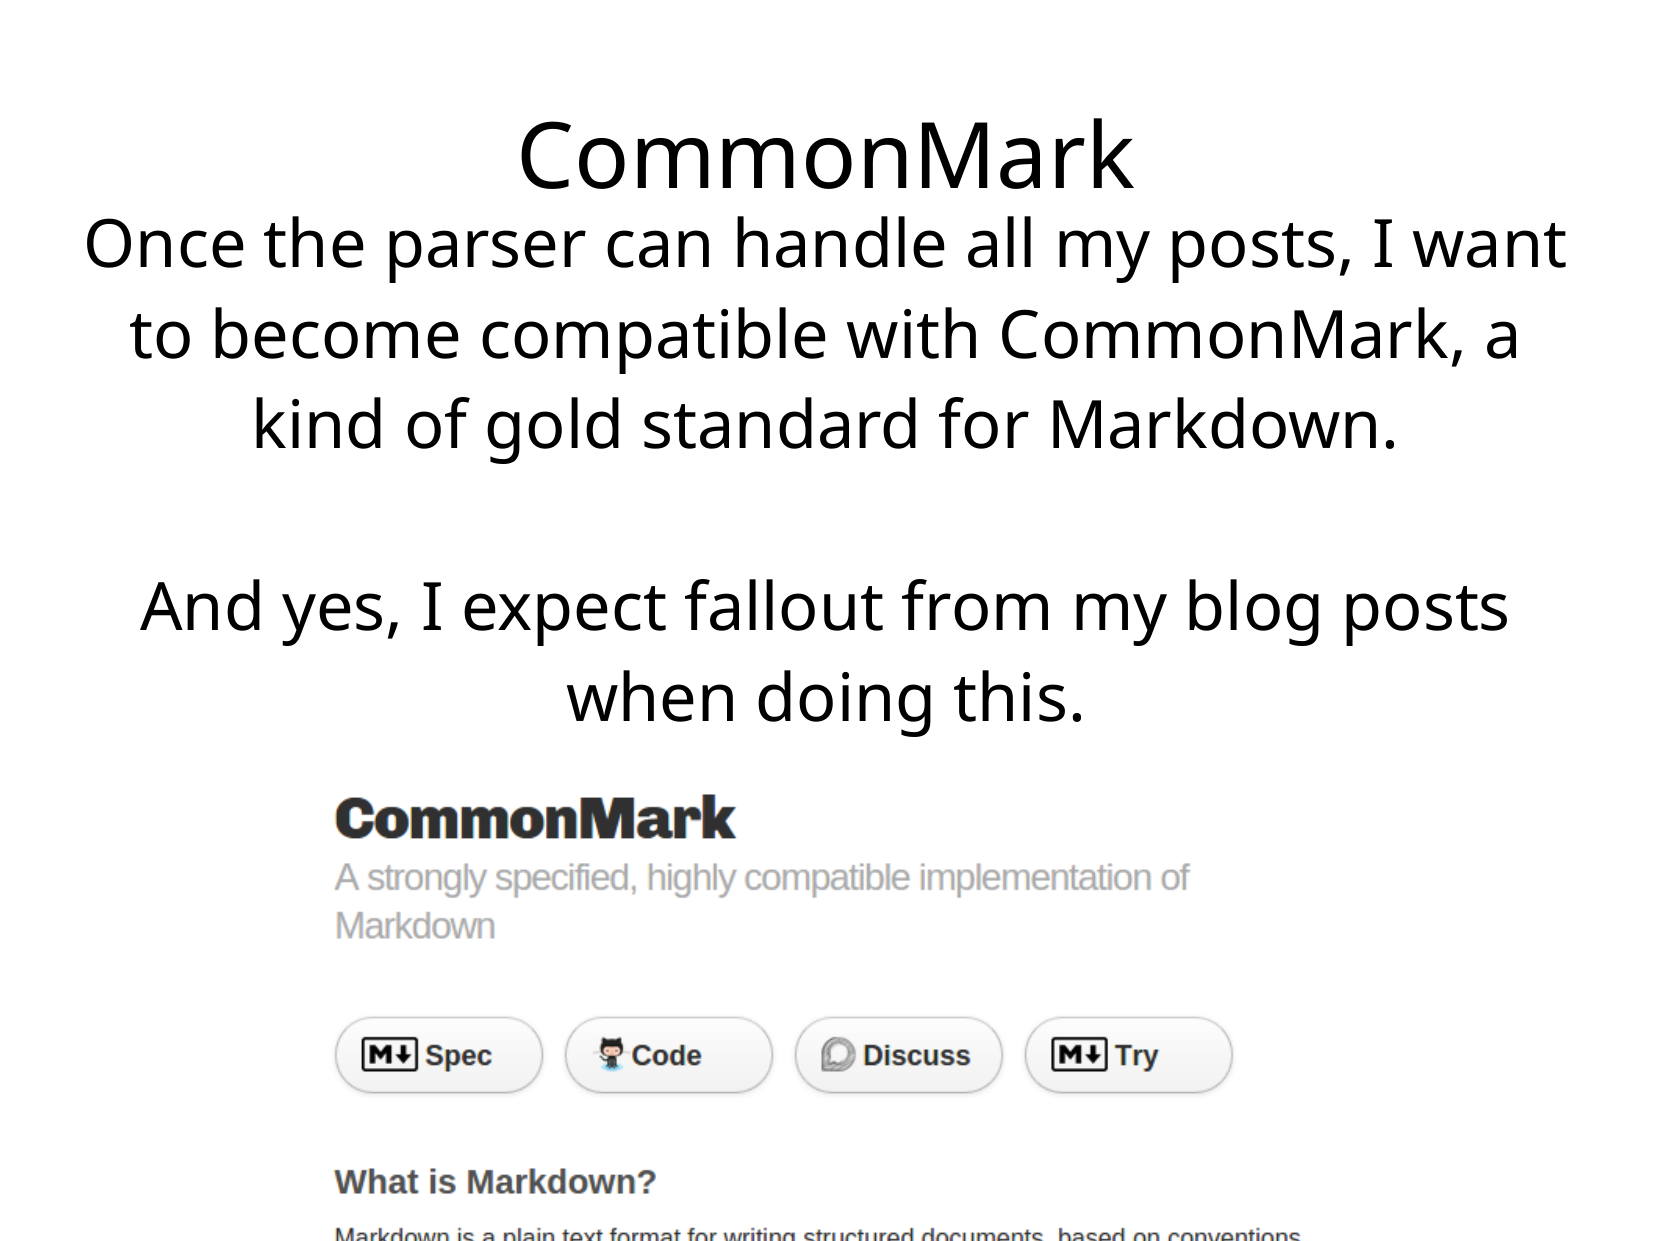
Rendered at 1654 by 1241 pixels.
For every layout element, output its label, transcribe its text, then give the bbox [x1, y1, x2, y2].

subtitle Once the parser can handle all my posts, I want to become compatible with CommonMark, a kind of gold standard for Markdown. And yes, I expect fallout from my blog posts when doing this. [82, 12, 1571, 1241]
picture [301, 776, 1352, 1241]
